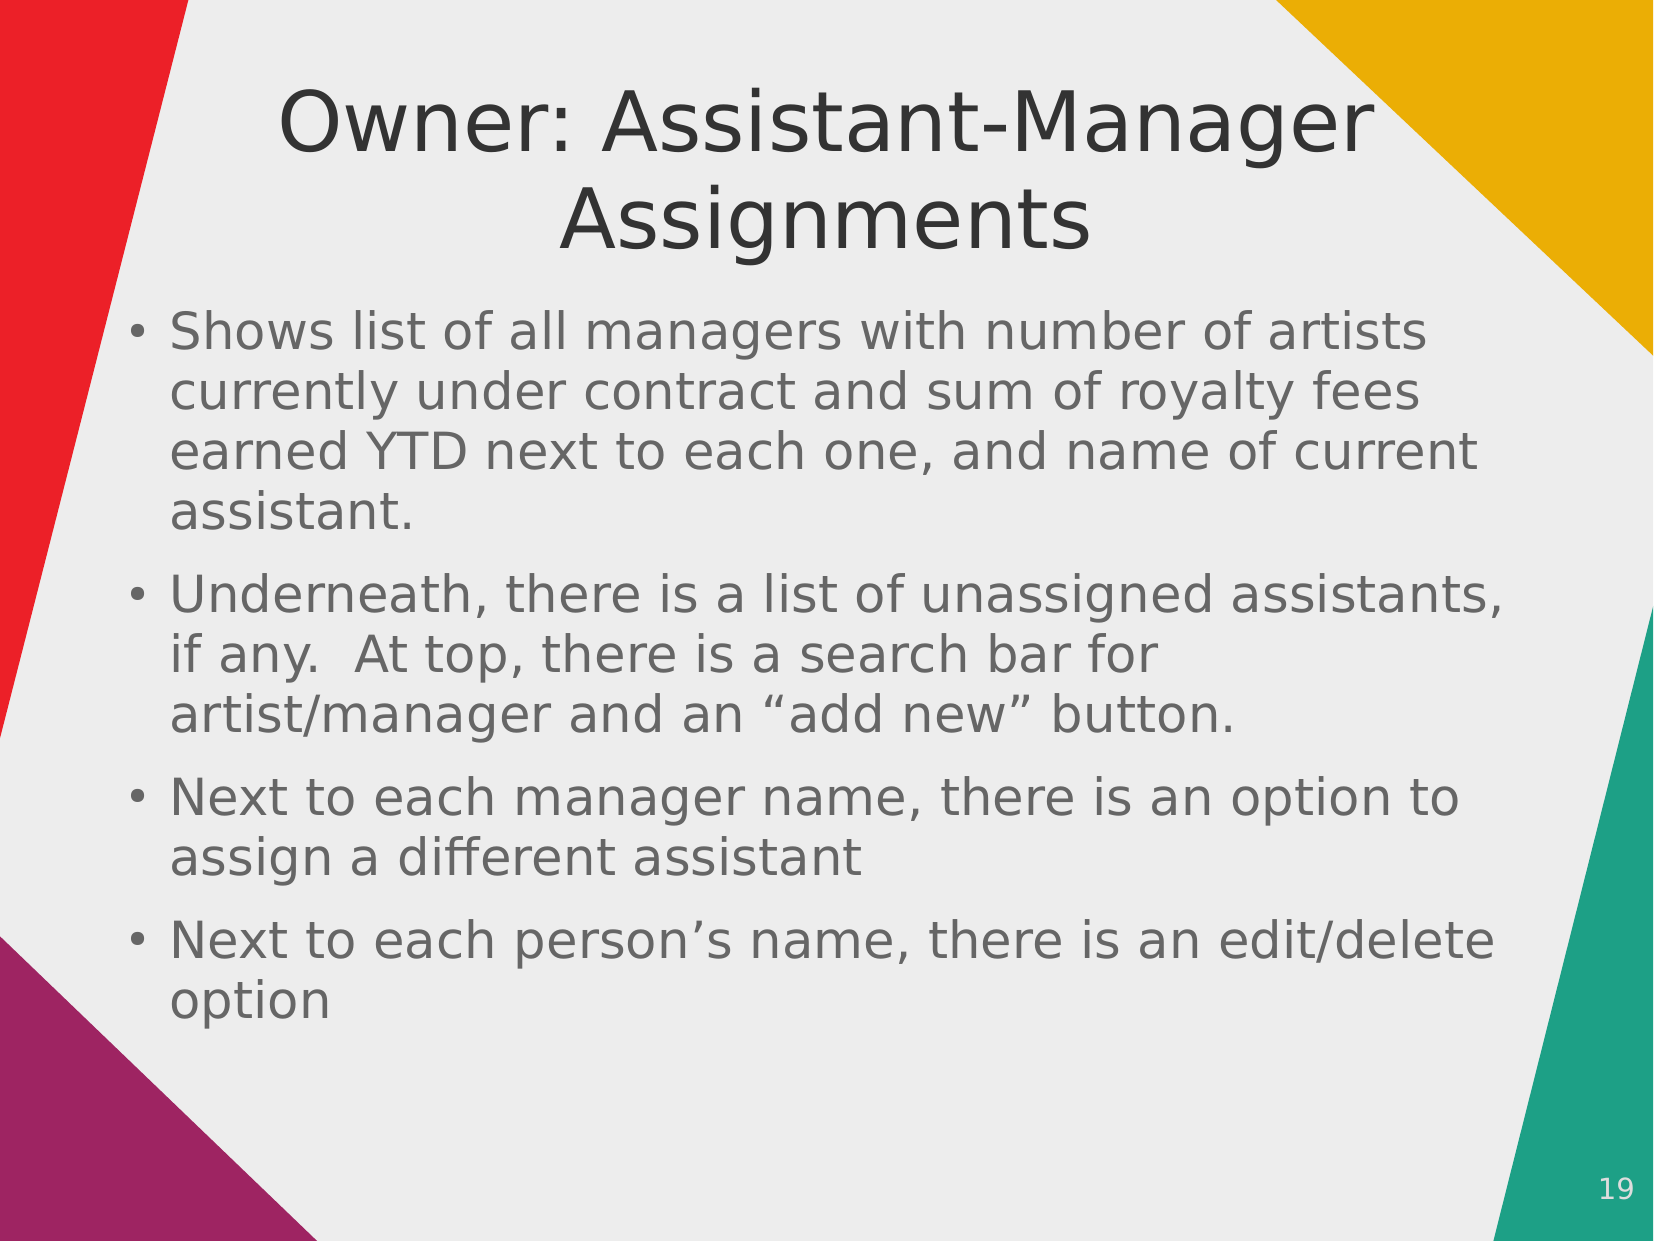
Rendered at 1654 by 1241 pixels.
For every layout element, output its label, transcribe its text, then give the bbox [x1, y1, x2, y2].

list Shows list of all managers with number of artists currently under contract and sum of royalty fees earned YTD next to each one, and name of current assistant. Underneath, there is a list of unassigned assistants, if any. At top, there is a search bar for artist/manager and an “add new” button. Next to each manager name, there is an option to assign a different assistant Next to each person’s name, there is an edit/delete option [114, 302, 1539, 1033]
title Owner: Assistant-Manager Assignments [114, 73, 1539, 271]
